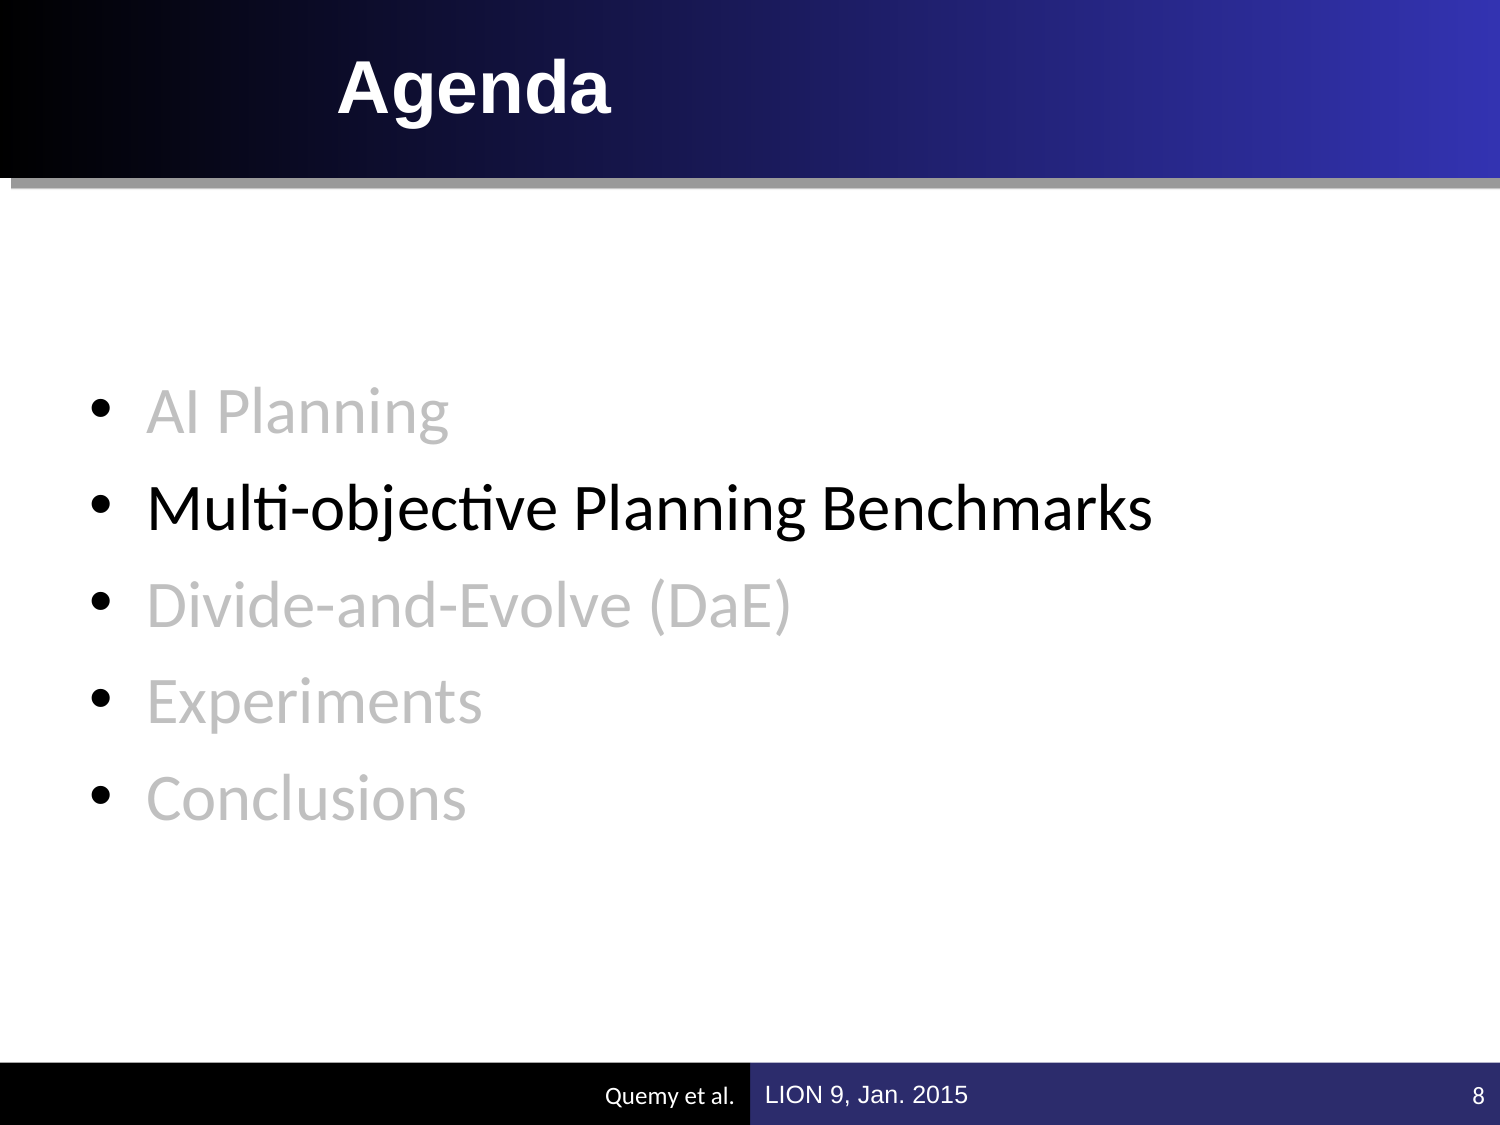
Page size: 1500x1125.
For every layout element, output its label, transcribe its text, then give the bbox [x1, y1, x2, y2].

text_box Agenda [322, 31, 1214, 137]
list AI Planning Multi-objective Planning Benchmarks Divide-and-Evolve (DaE) Experiments Conclusions [75, 262, 1426, 916]
